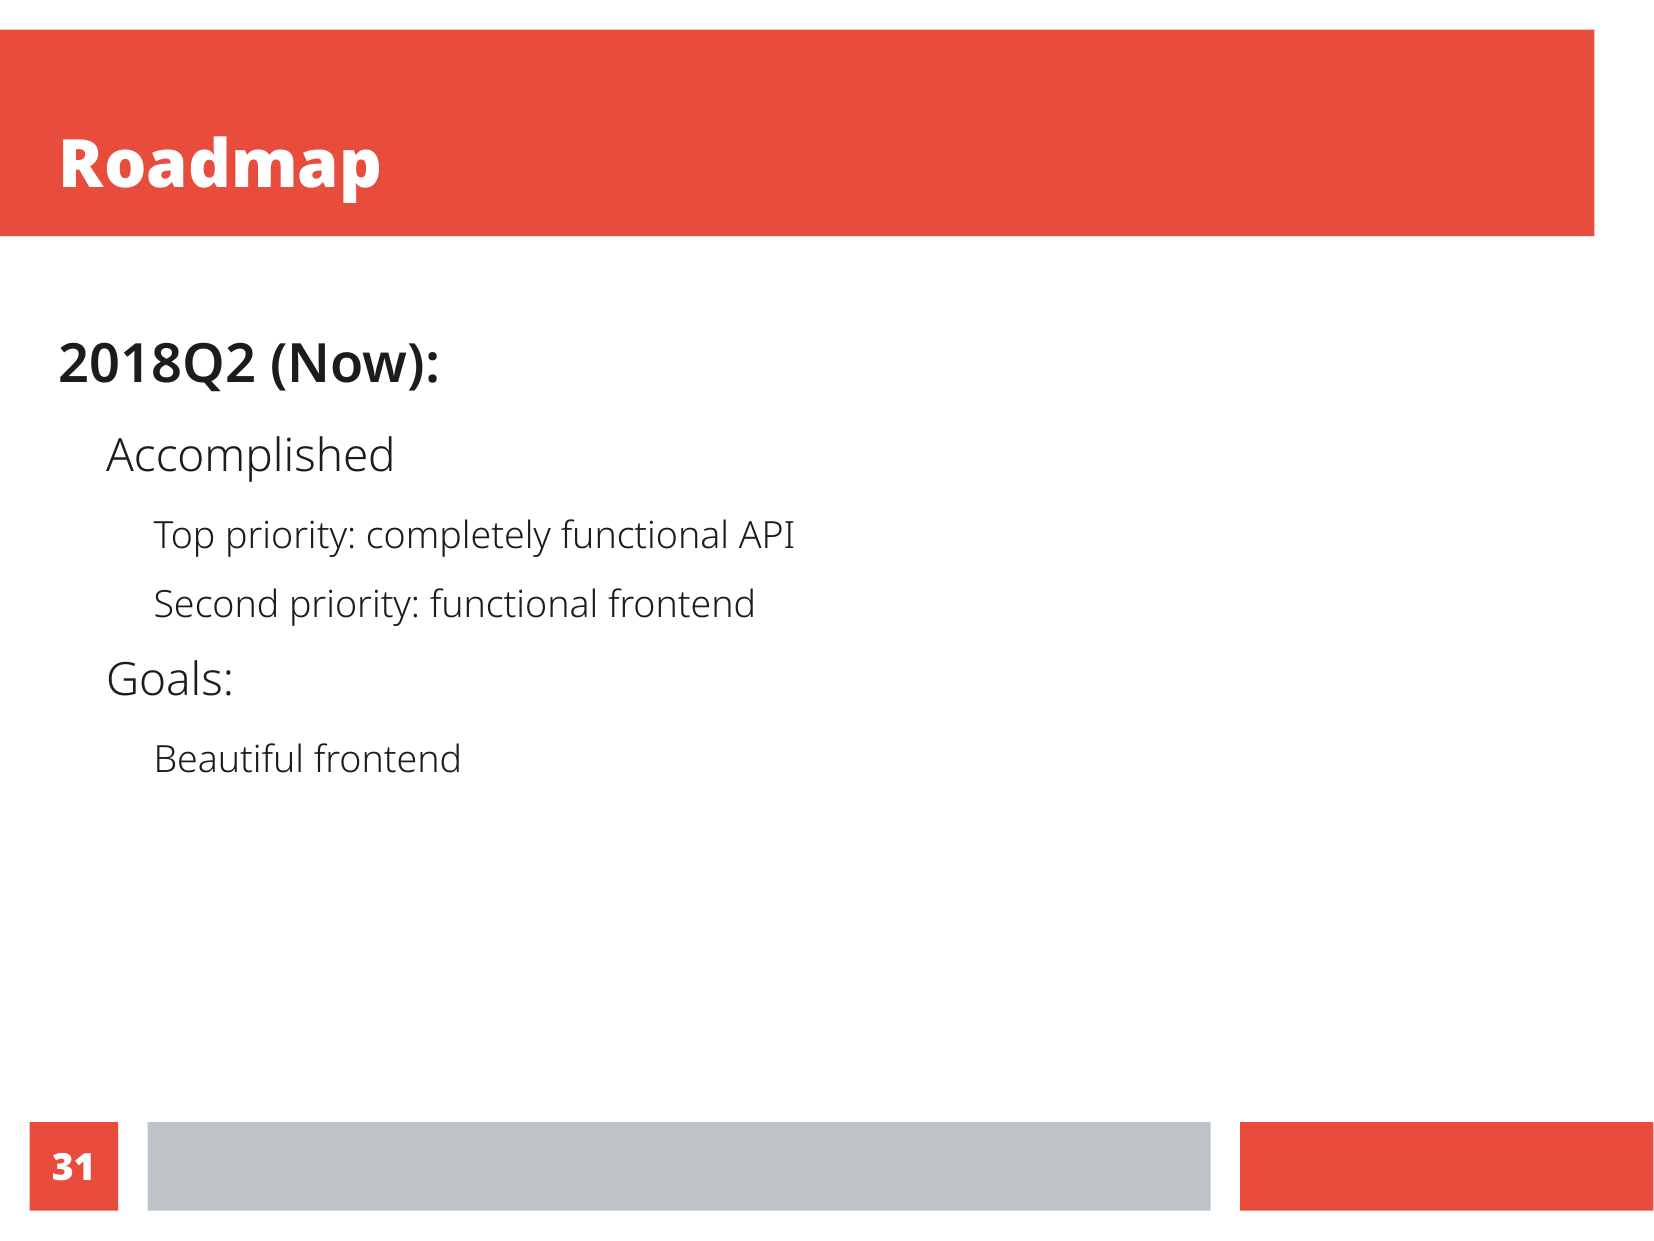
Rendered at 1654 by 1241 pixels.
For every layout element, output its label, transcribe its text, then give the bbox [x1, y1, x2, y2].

list 2018Q2 (Now): Accomplished Top priority: completely functional API Second priority: functional frontend Goals: Beautiful frontend [59, 324, 1565, 1093]
title Roadmap [59, 59, 1595, 207]
